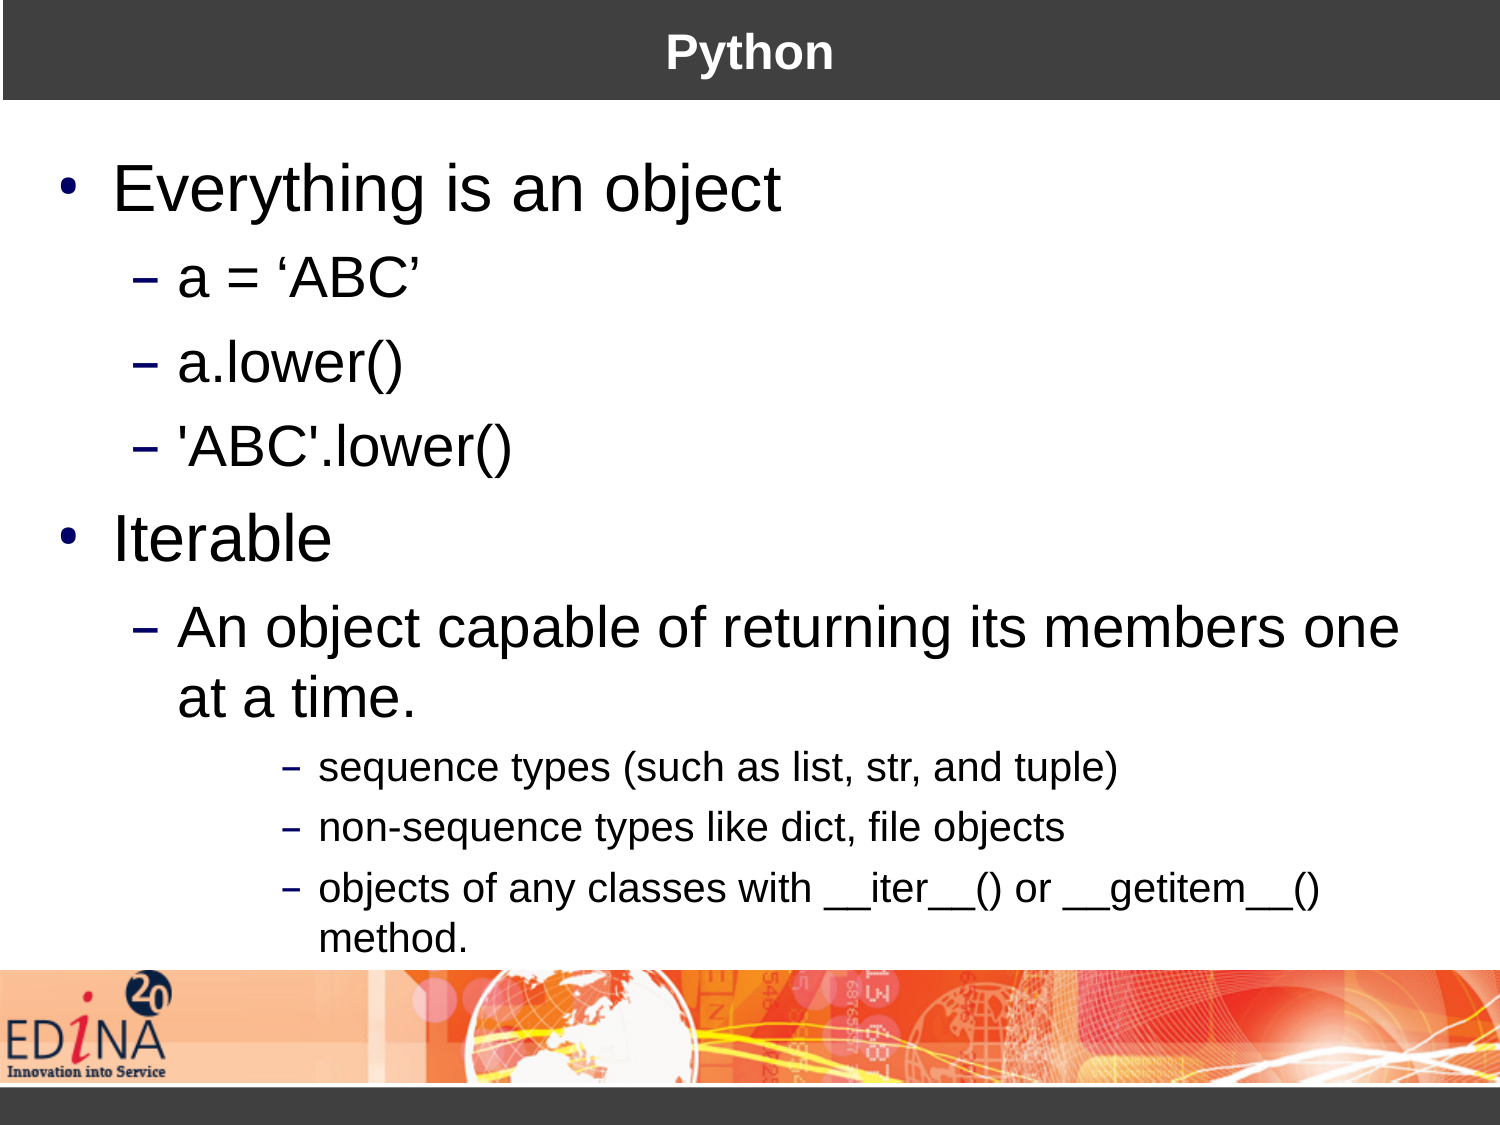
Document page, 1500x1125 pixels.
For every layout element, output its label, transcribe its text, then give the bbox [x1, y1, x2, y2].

list Everything is an object a = ‘ABC’ a.lower() 'ABC'.lower() Iterable An object capable of returning its members one at a time. sequence types (such as list, str, and tuple) non-sequence types like dict, file objects objects of any classes with __iter__() or __getitem__() method. [41, 137, 1424, 1024]
picture [0, 970, 1500, 1083]
title Python [0, 0, 1500, 100]
